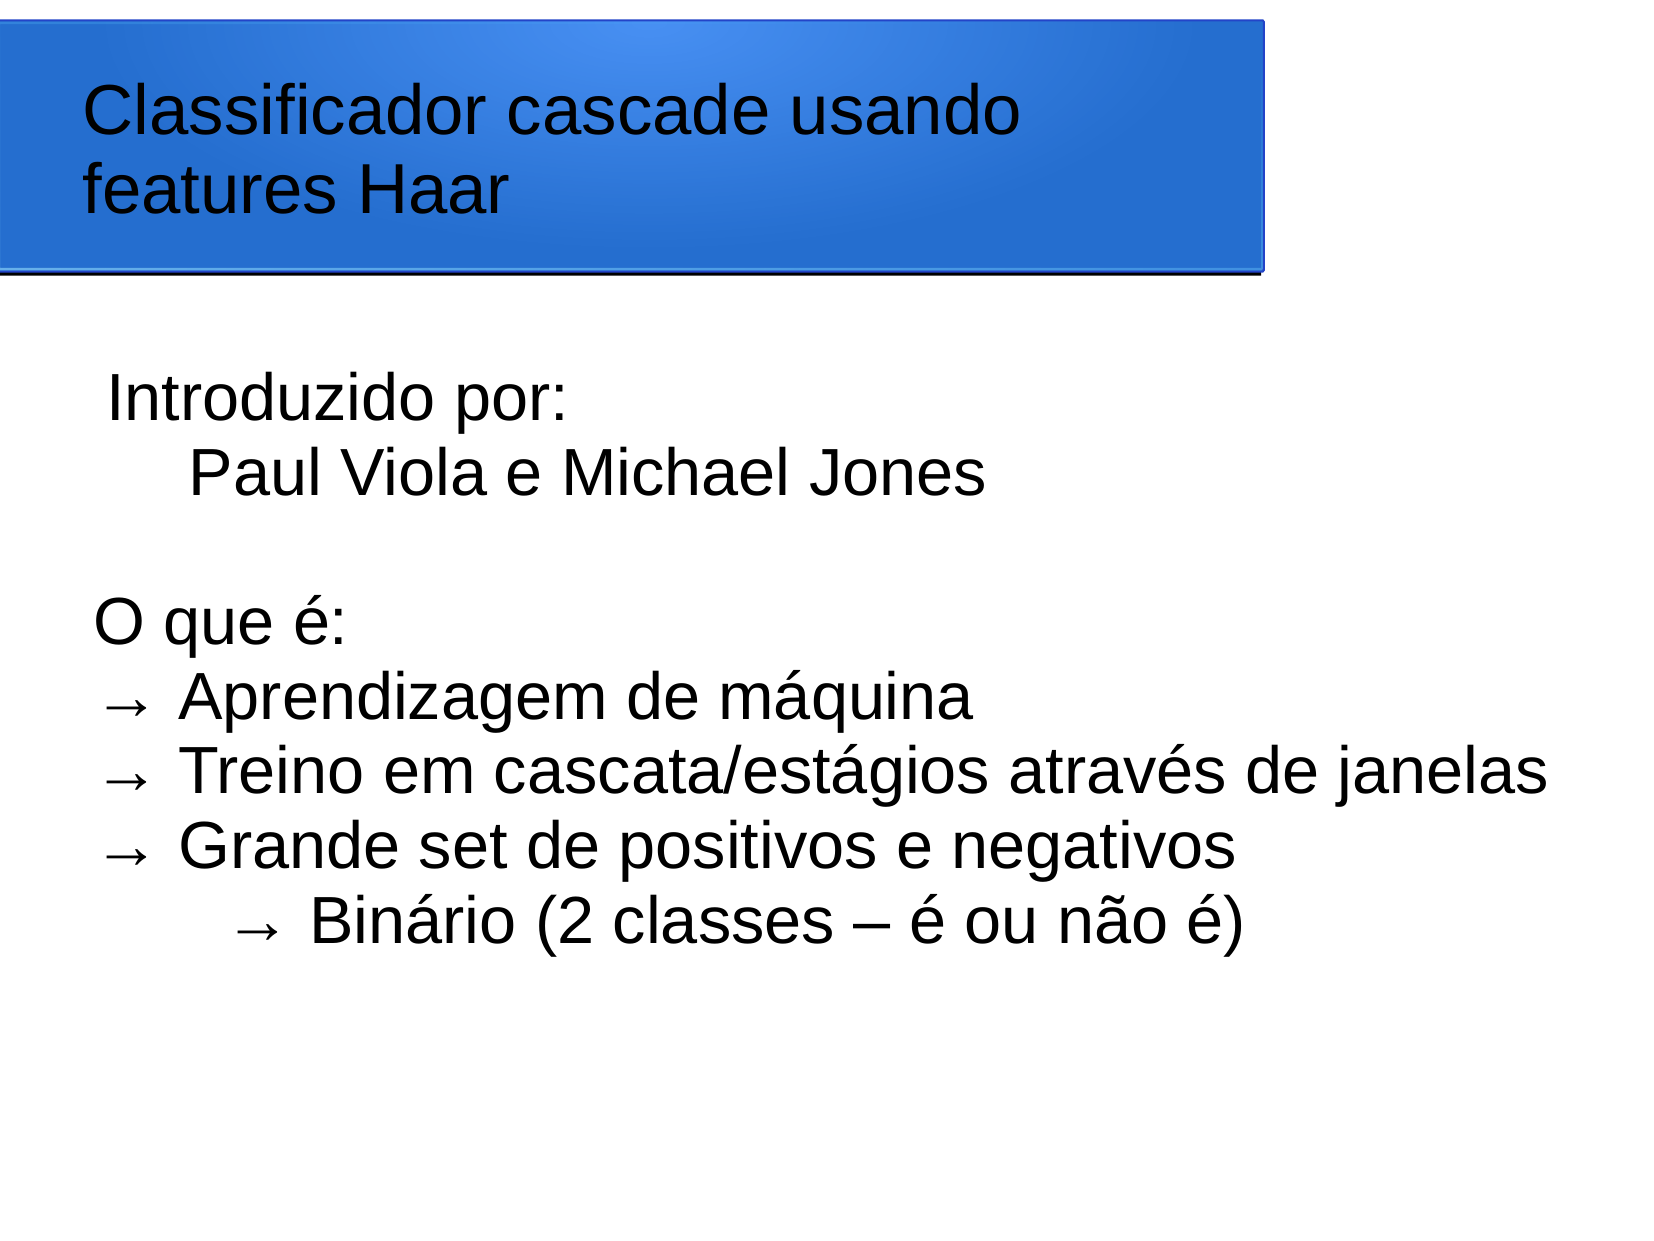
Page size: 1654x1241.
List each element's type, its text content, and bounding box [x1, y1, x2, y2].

title Classificador cascade usando features Haar [82, 47, 1235, 252]
subtitle Introduzido por: Paul Viola e Michael Jones O que é: → Aprendizagem de máquina → Treino em cascata/estágios através de janelas → Grande set de positivos e negativos → Binário (2 classes – é ou não é) [82, 299, 1571, 1019]
